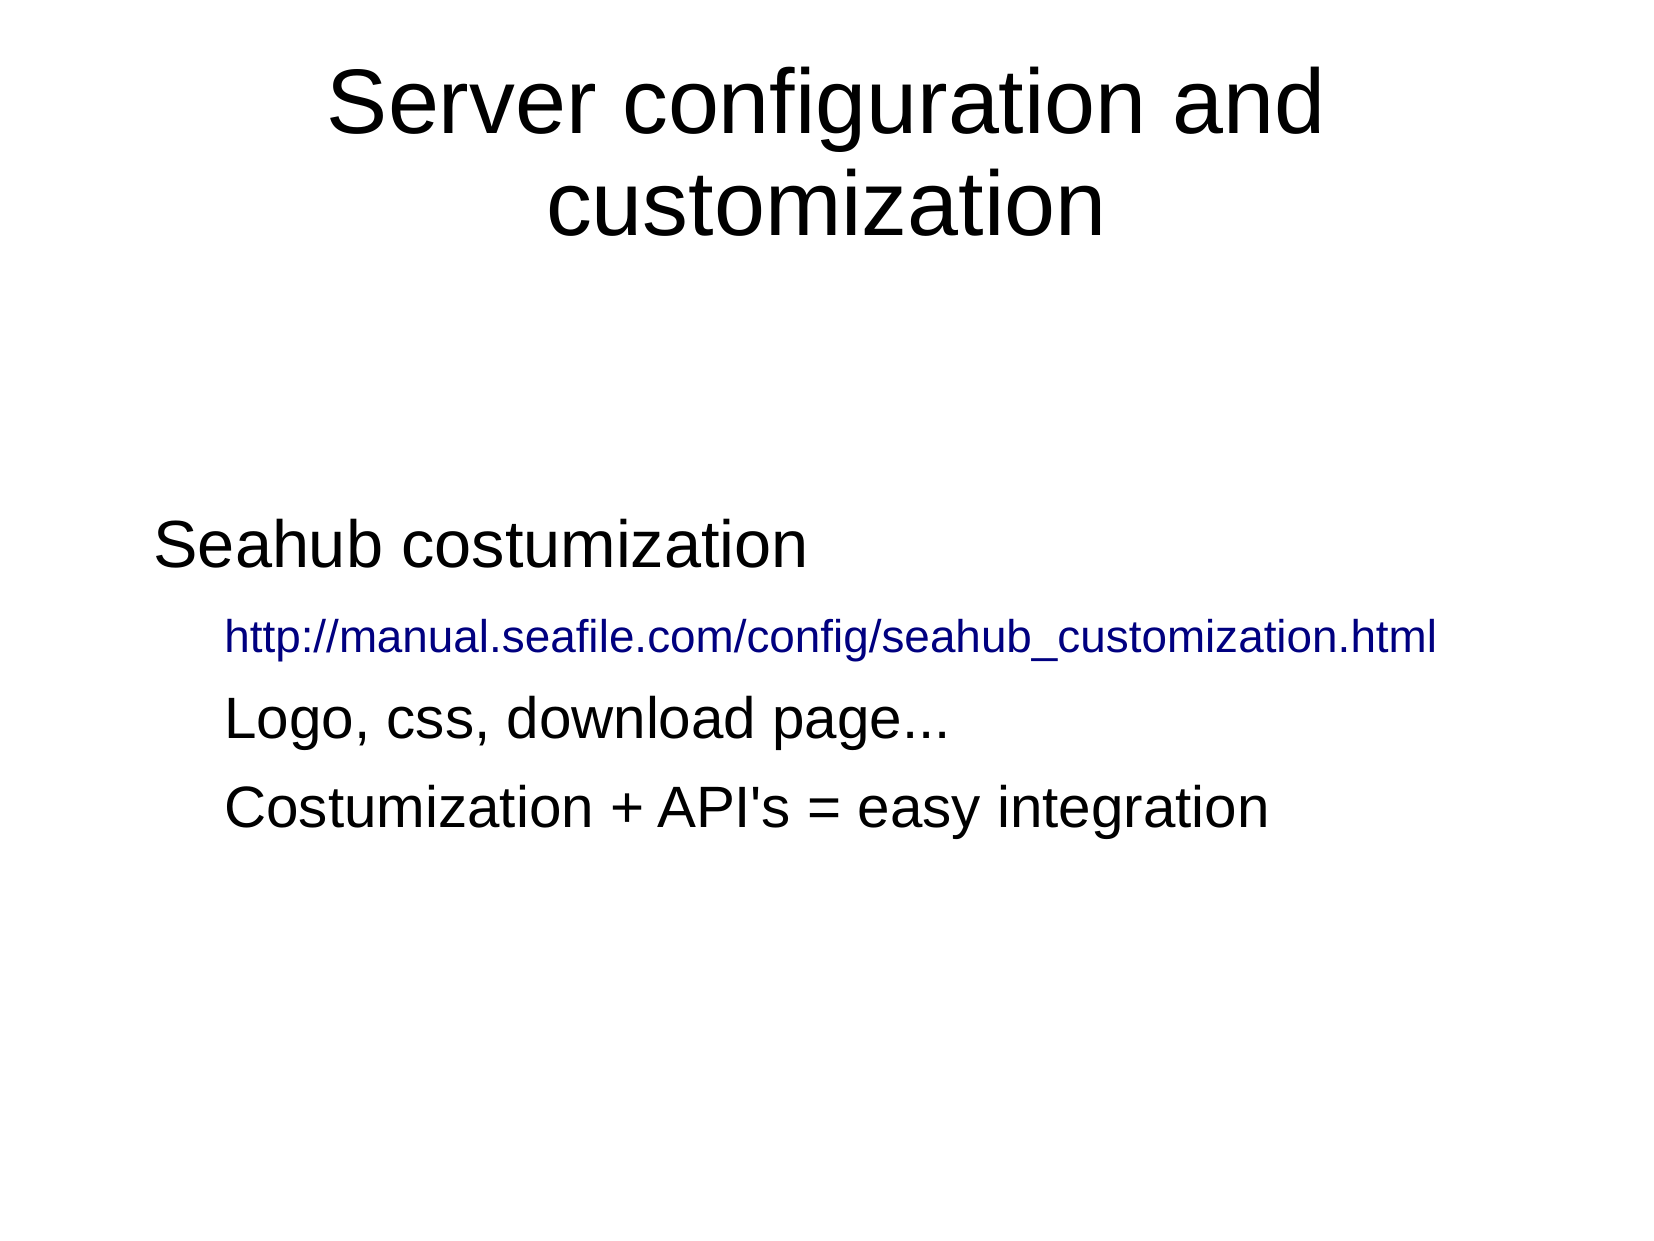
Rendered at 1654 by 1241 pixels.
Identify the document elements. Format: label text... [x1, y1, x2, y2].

list Seahub costumization http://manual.seafile.com/config/seahub_customization.html Logo, css, download page... Costumization + API's = easy integration [82, 402, 1571, 1123]
title Server configuration and customization [82, 49, 1571, 257]
